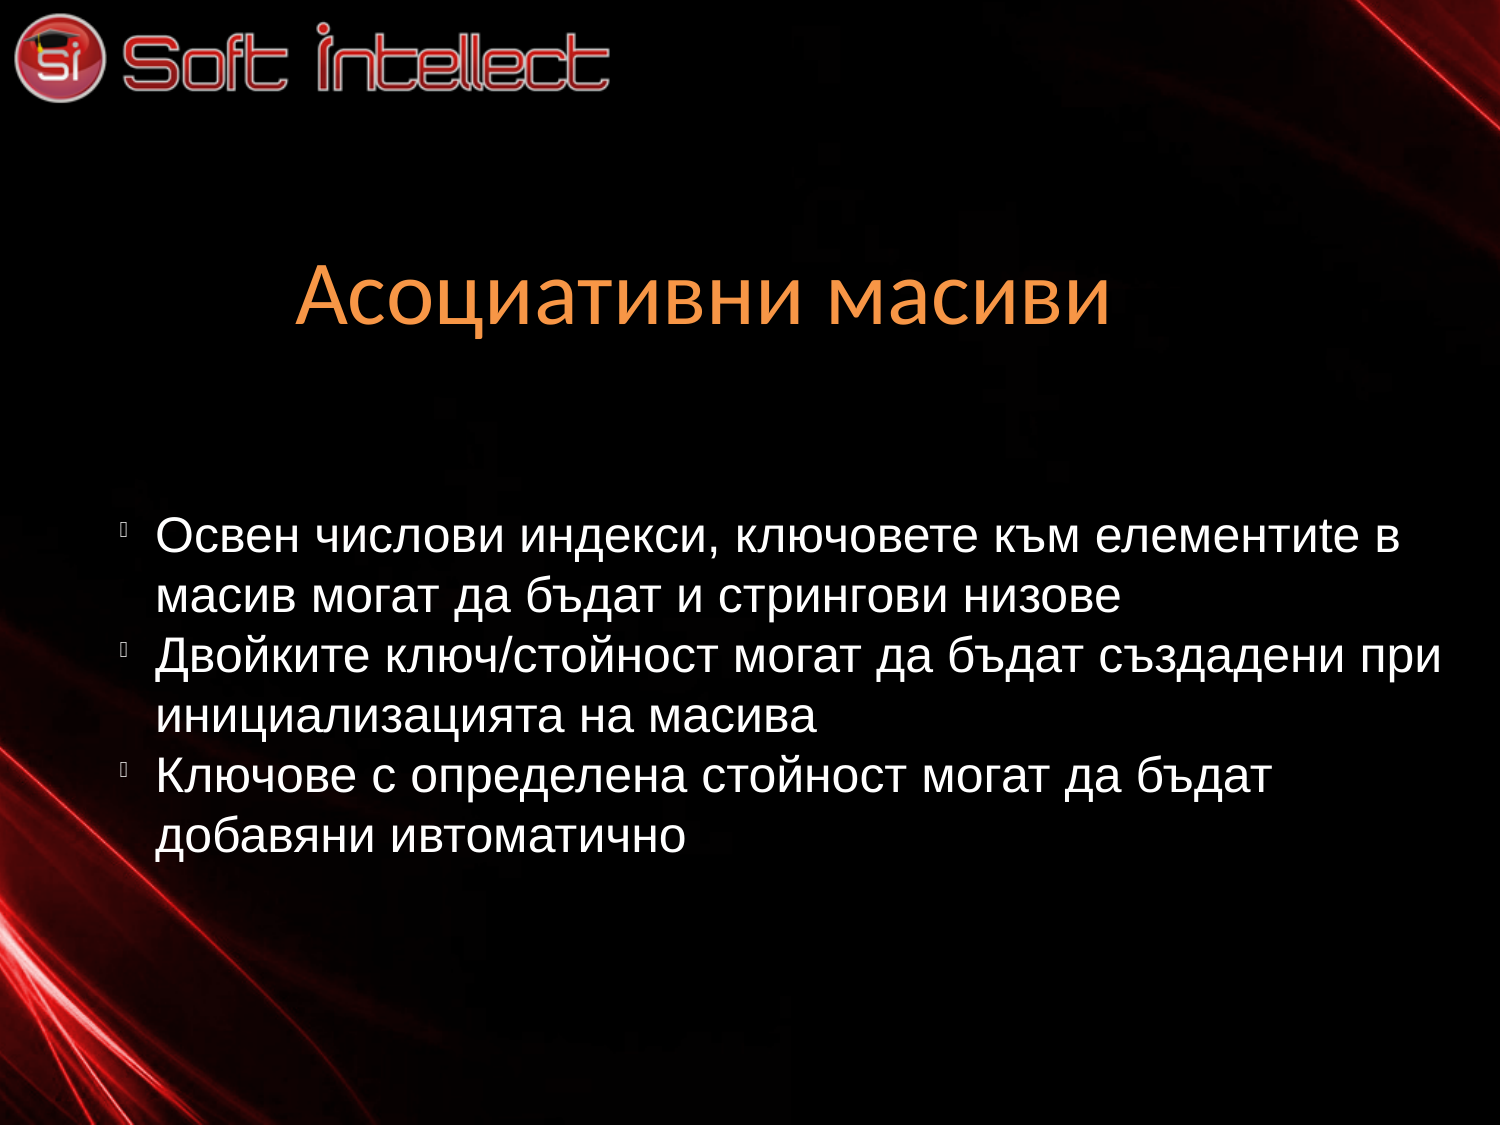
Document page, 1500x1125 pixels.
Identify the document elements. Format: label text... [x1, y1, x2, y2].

text_box Асоциативни масиви [30, 194, 1380, 382]
text_box Освен числови индекси, ключовете към елементиte в масив могат да бъдат и стрингови низове Двойките ключ/стойност могат да бъдат създадени при инициализацията на масива Ключове с определена стойност могат да бъдат добавяни ивтоматично [105, 494, 1470, 825]
picture [0, 0, 1500, 1125]
